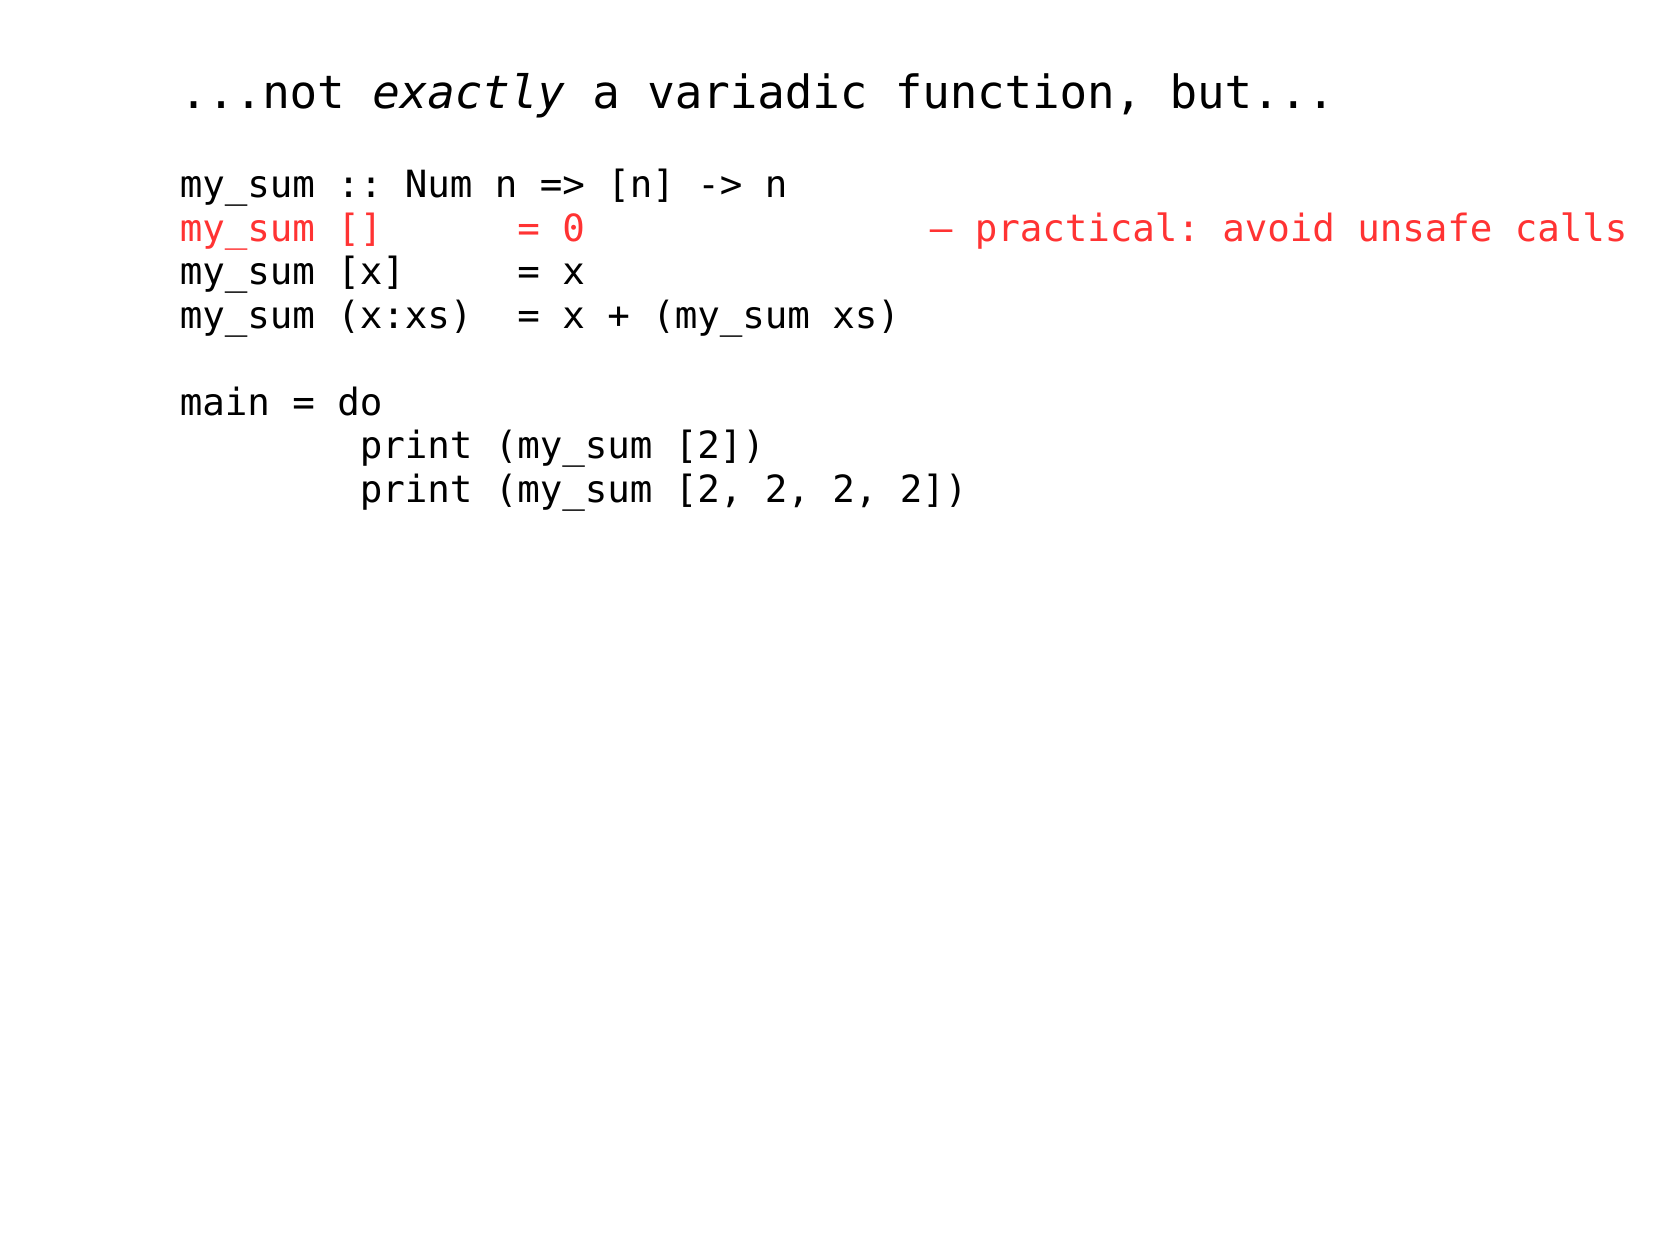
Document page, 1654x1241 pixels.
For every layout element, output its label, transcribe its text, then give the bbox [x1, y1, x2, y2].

text_box ...not exactly a variadic function, but... my_sum :: Num n => [n] -> n my_sum [] = 0 – practical: avoid unsafe calls my_sum [x] = x my_sum (x:xs) = x + (my_sum xs) main = do print (my_sum [2]) print (my_sum [2, 2, 2, 2]) [165, 58, 1654, 590]
